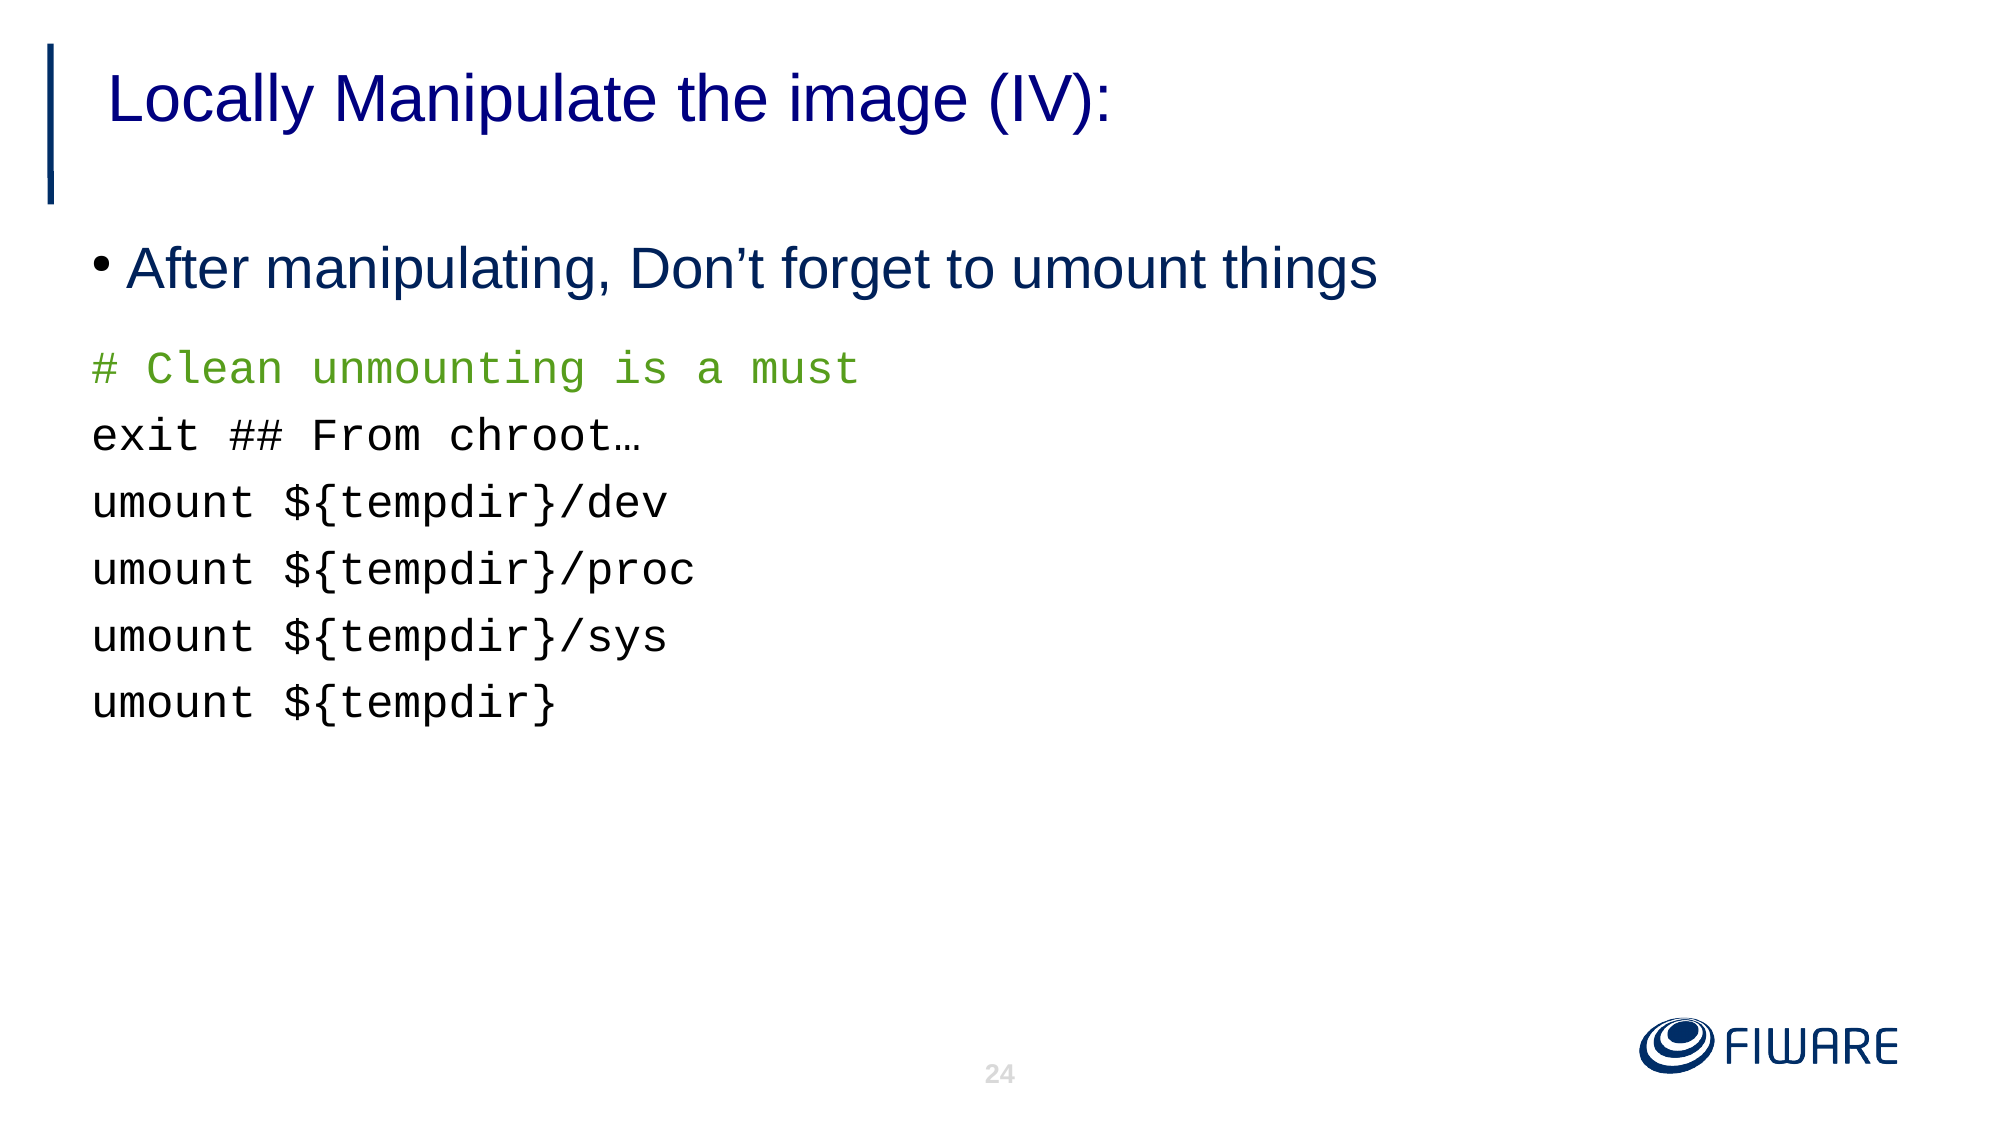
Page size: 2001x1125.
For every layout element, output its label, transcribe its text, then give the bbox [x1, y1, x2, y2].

text_box After manipulating, Don’t forget to umount things [76, 212, 1902, 308]
title Locally Manipulate the image (IV): [92, 47, 1704, 142]
picture [1635, 1012, 1905, 1077]
text_box # Clean unmounting is a must exit ## From chroot… umount ${tempdir}/dev umount ${tempdir}/proc umount ${tempdir}/sys umount ${tempdir} [76, 330, 1902, 735]
slide_number <número> [887, 1042, 1113, 1103]
